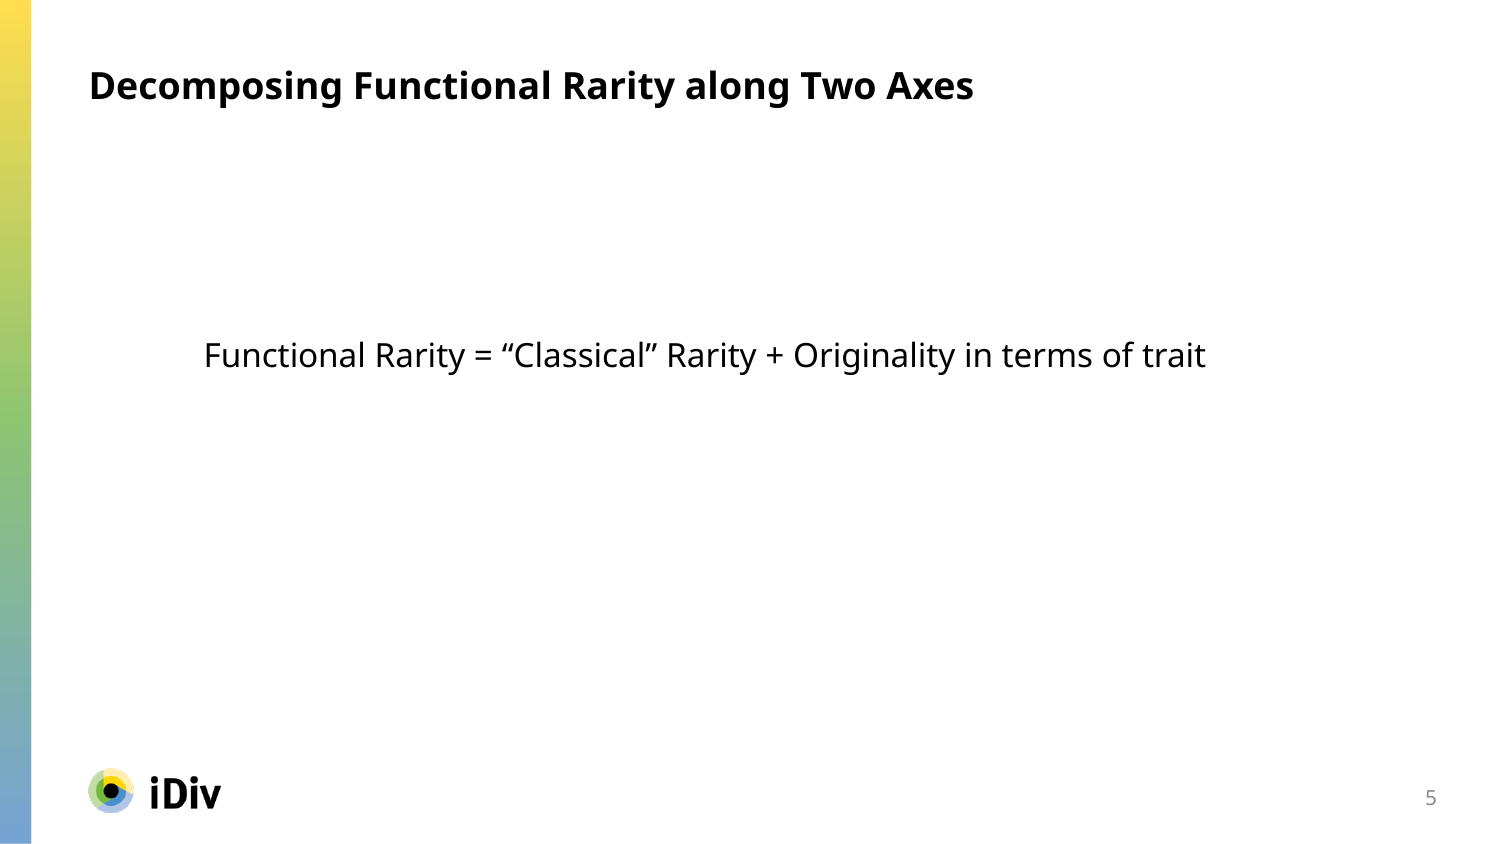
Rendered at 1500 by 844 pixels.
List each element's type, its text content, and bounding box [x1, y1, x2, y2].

list Decomposing Functional Rarity along Two Axes [88, 61, 1437, 157]
picture [0, 0, 1500, 844]
text_box Functional Rarity = “Classical” Rarity + Originality in terms of trait [188, 324, 1447, 421]
slide_number <numéro> [1240, 767, 1437, 813]
